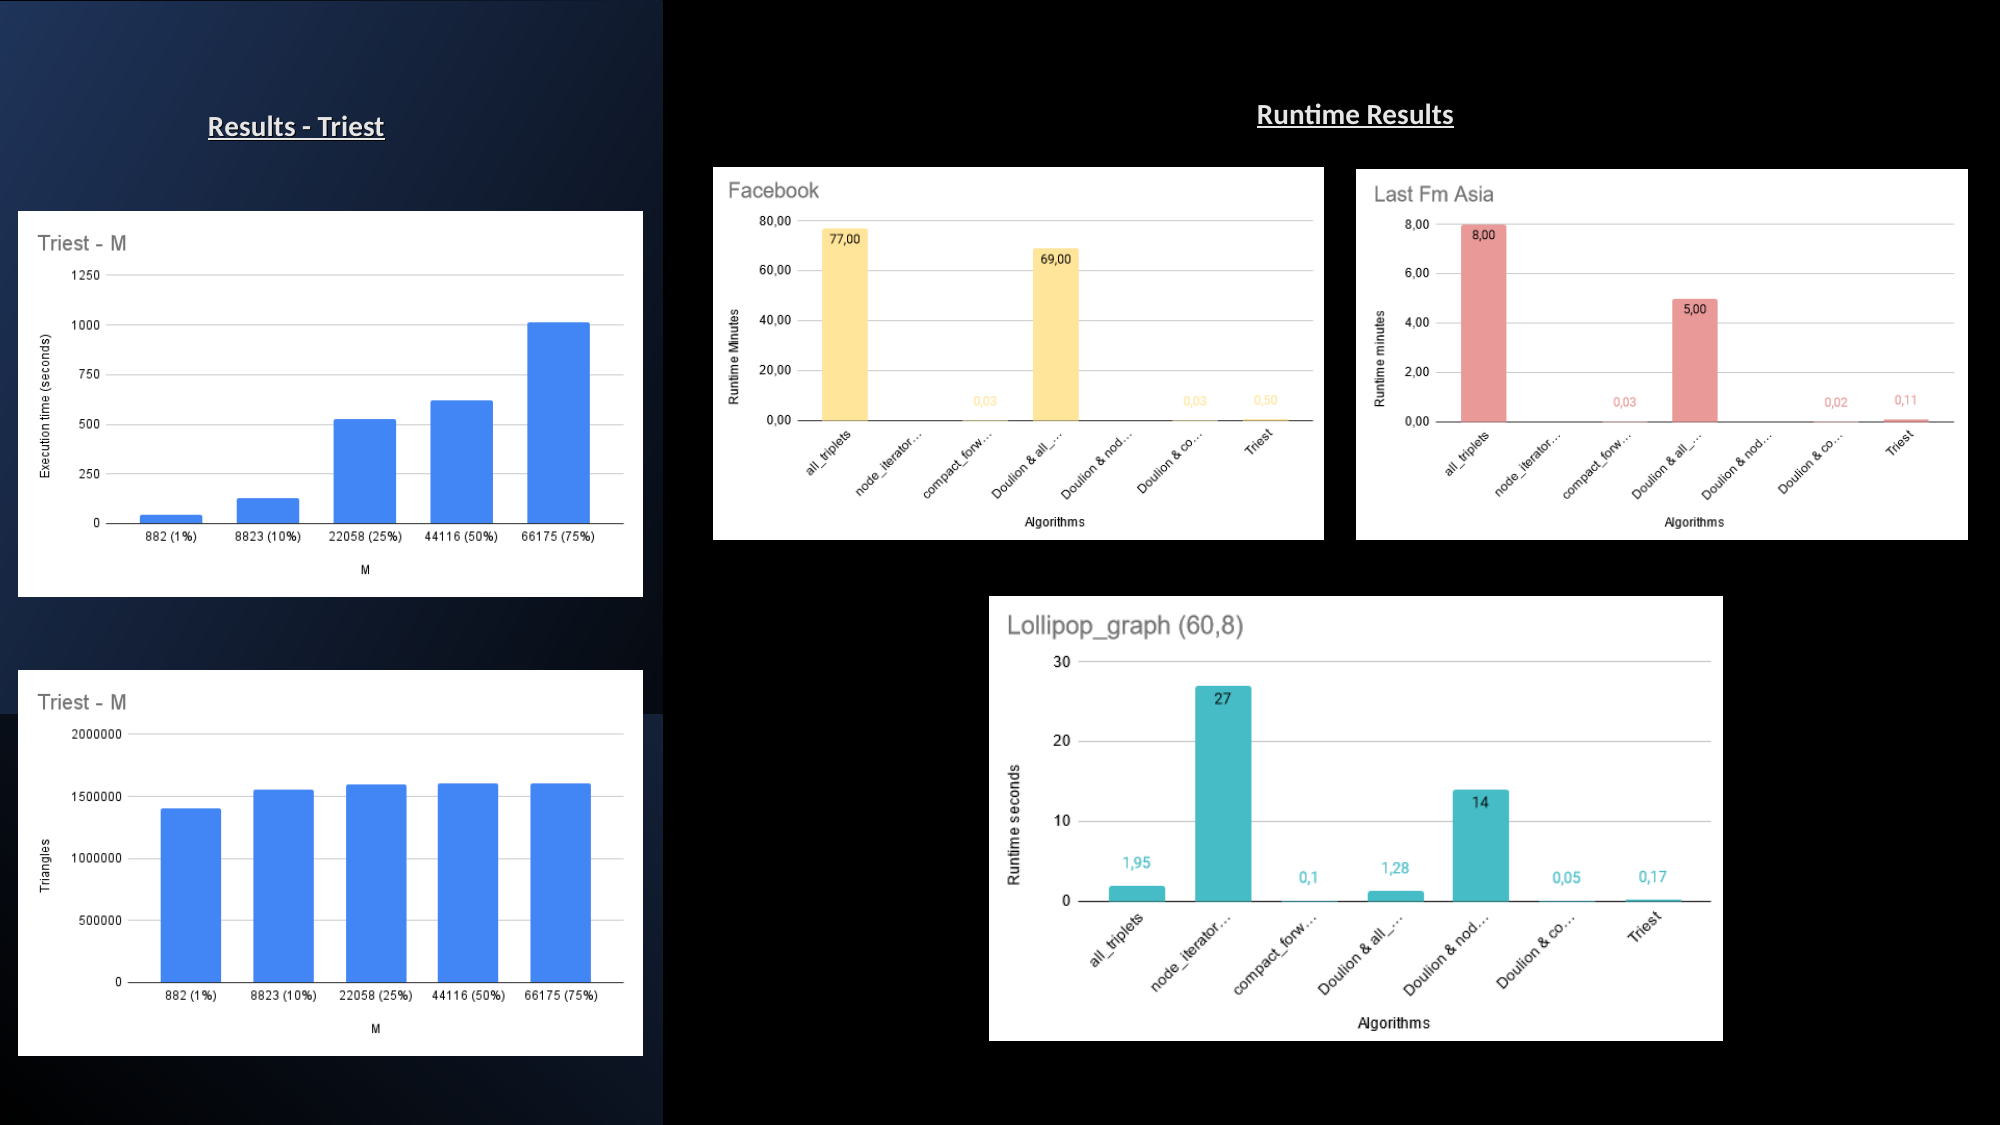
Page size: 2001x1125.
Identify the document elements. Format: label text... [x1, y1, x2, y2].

text_box Runtime Results [1241, 87, 1471, 138]
picture [1356, 169, 1968, 540]
picture [989, 596, 1723, 1041]
picture [18, 670, 643, 1056]
text_box [0, 0, 2000, 1125]
text_box Results - Triest [192, 99, 1273, 151]
picture [713, 167, 1324, 540]
picture [18, 211, 643, 597]
